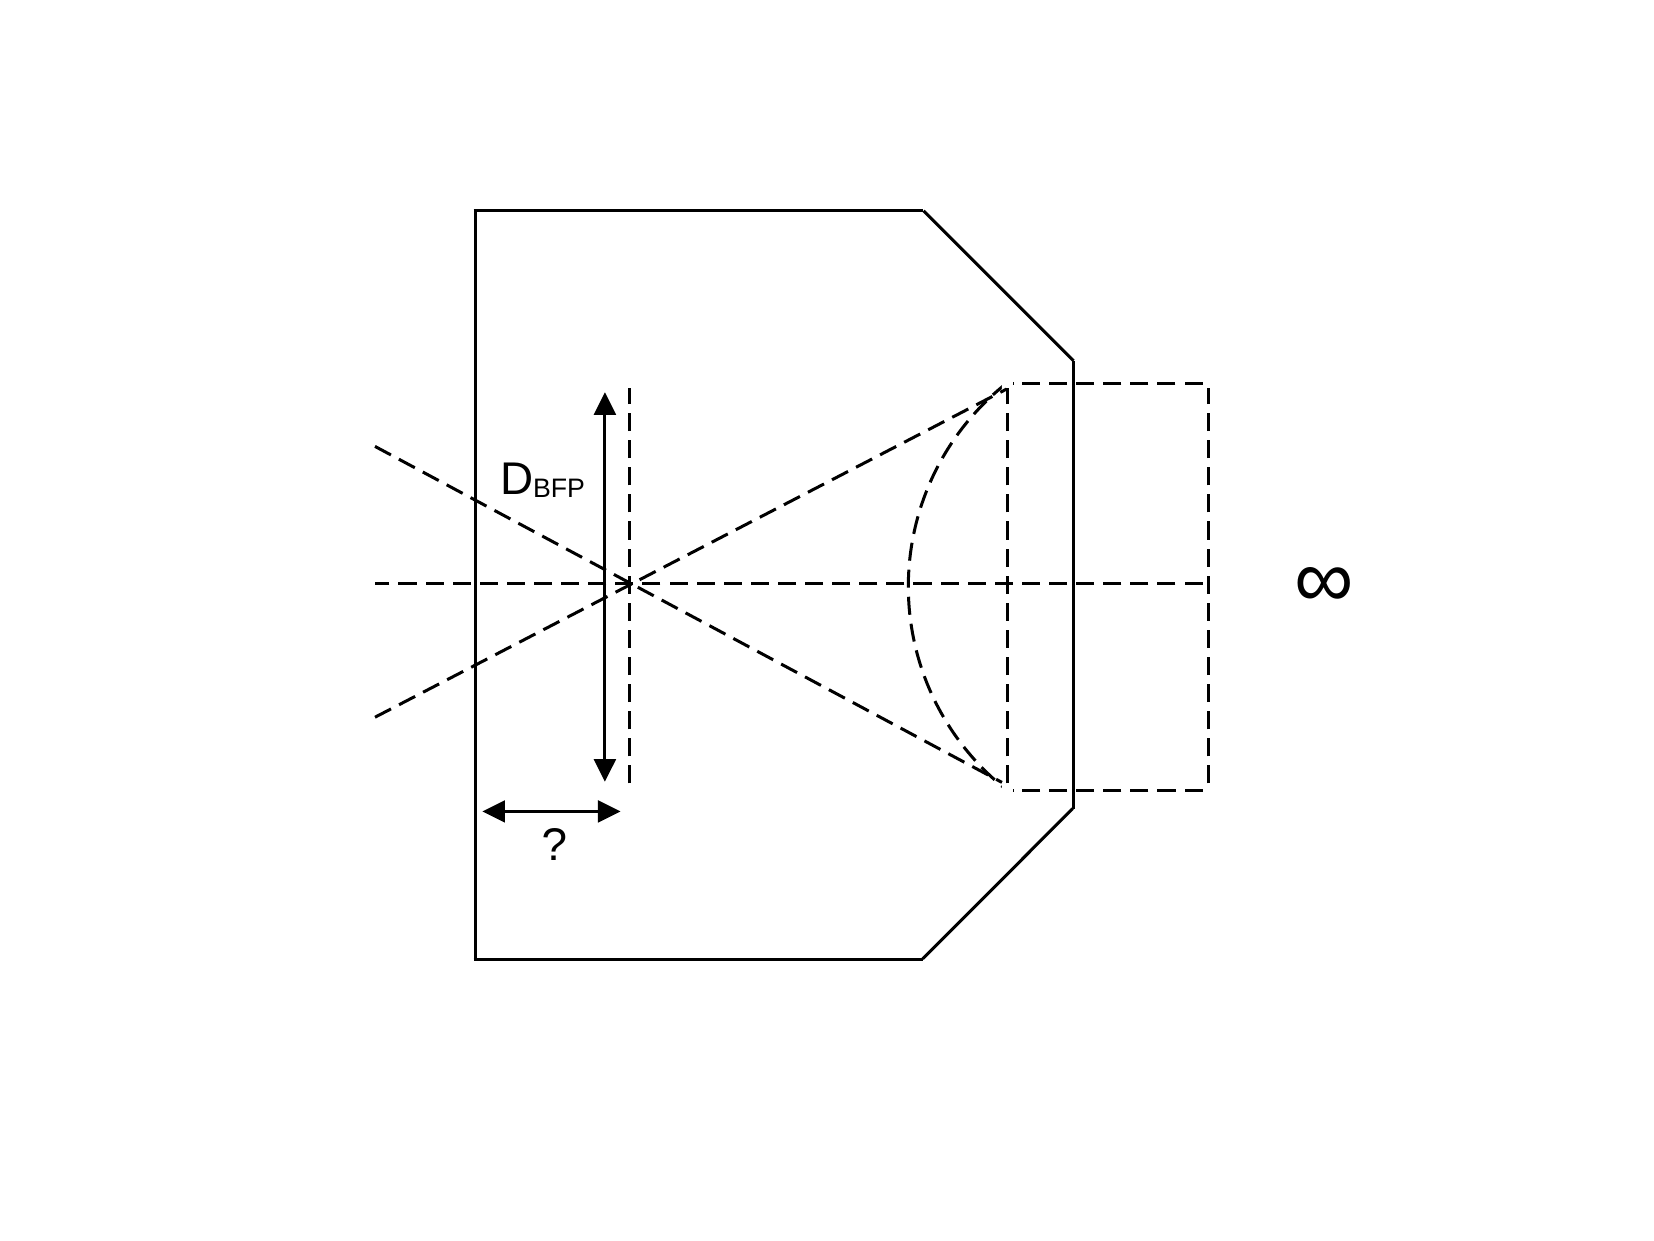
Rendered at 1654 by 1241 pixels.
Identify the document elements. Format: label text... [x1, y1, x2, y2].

text_box ∞ [1248, 525, 1399, 643]
text_box [1001, 222, 1441, 973]
text_box ? [498, 811, 611, 887]
text_box [1001, 292, 1072, 877]
text_box DBFP [480, 445, 605, 563]
